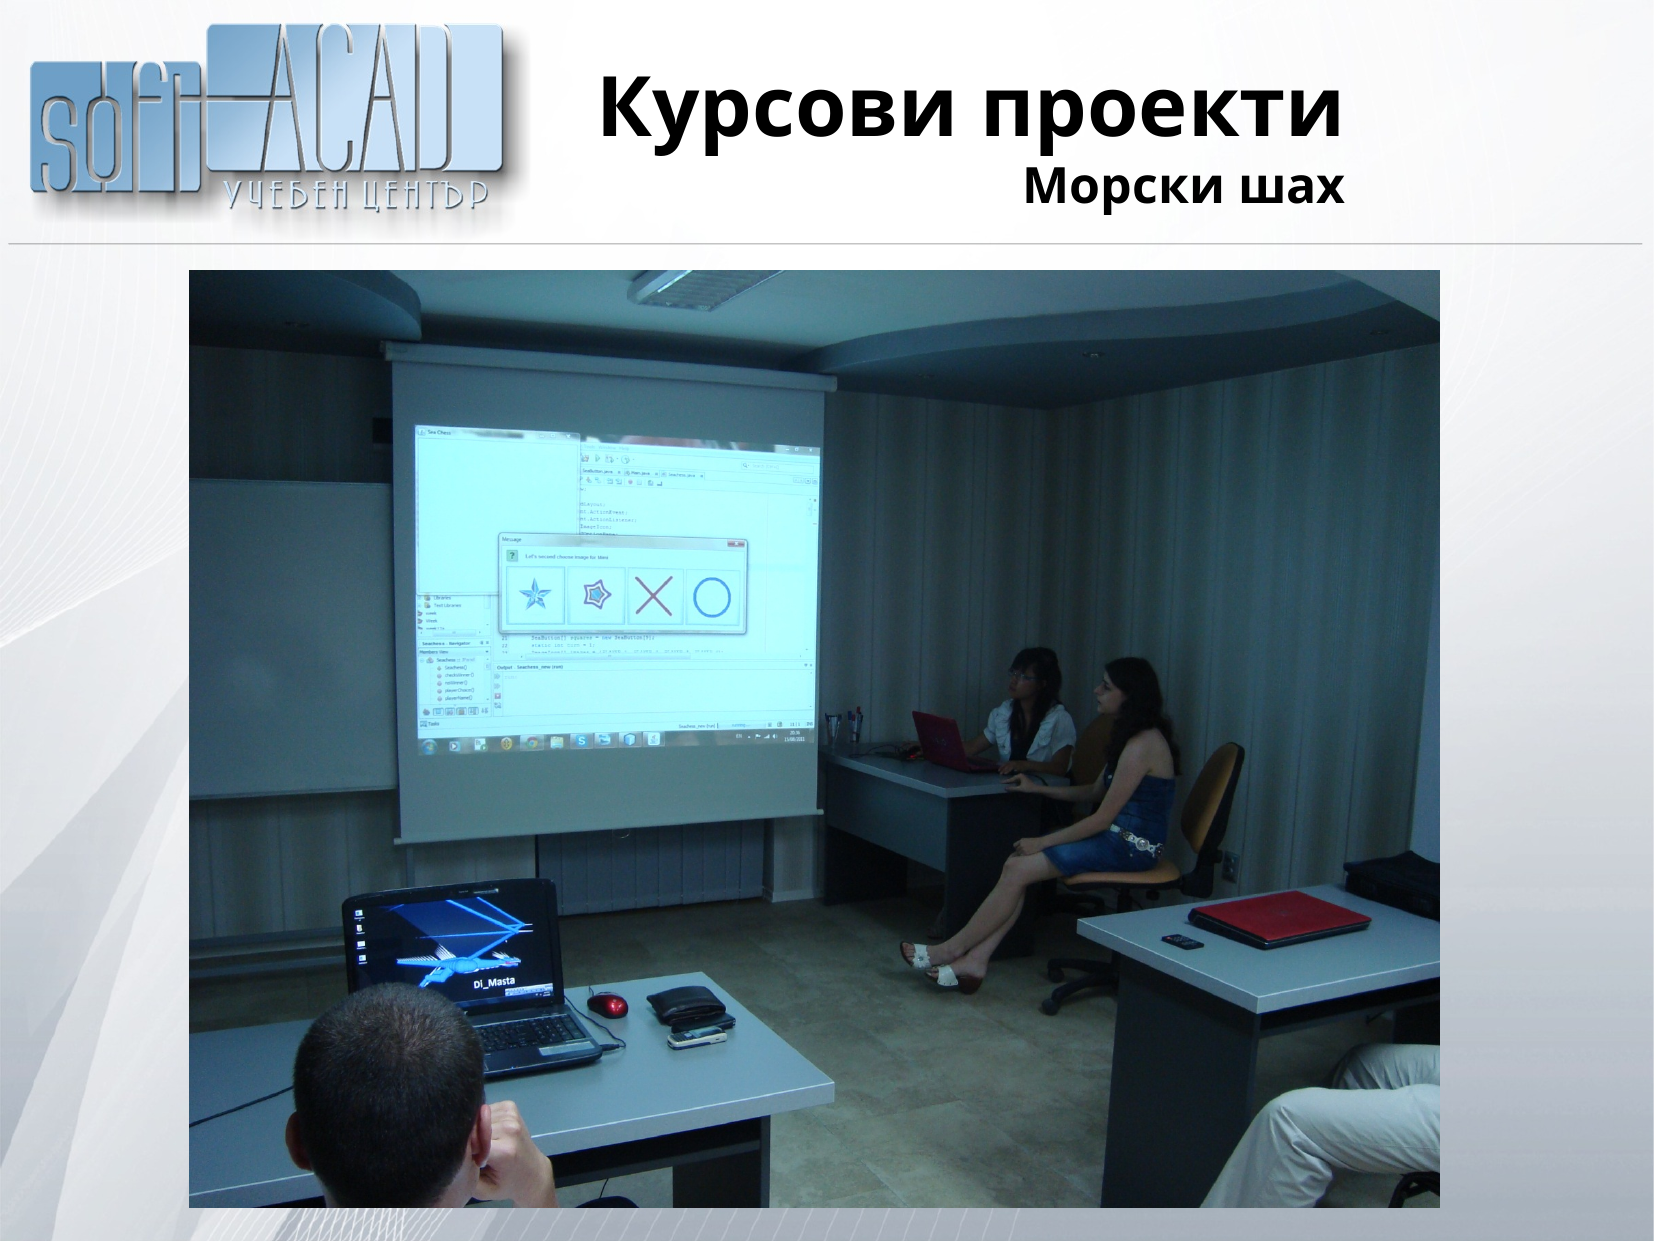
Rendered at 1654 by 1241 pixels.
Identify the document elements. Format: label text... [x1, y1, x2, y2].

title Курсови проекти Морски шах [464, 45, 1604, 241]
picture [189, 270, 1440, 1208]
